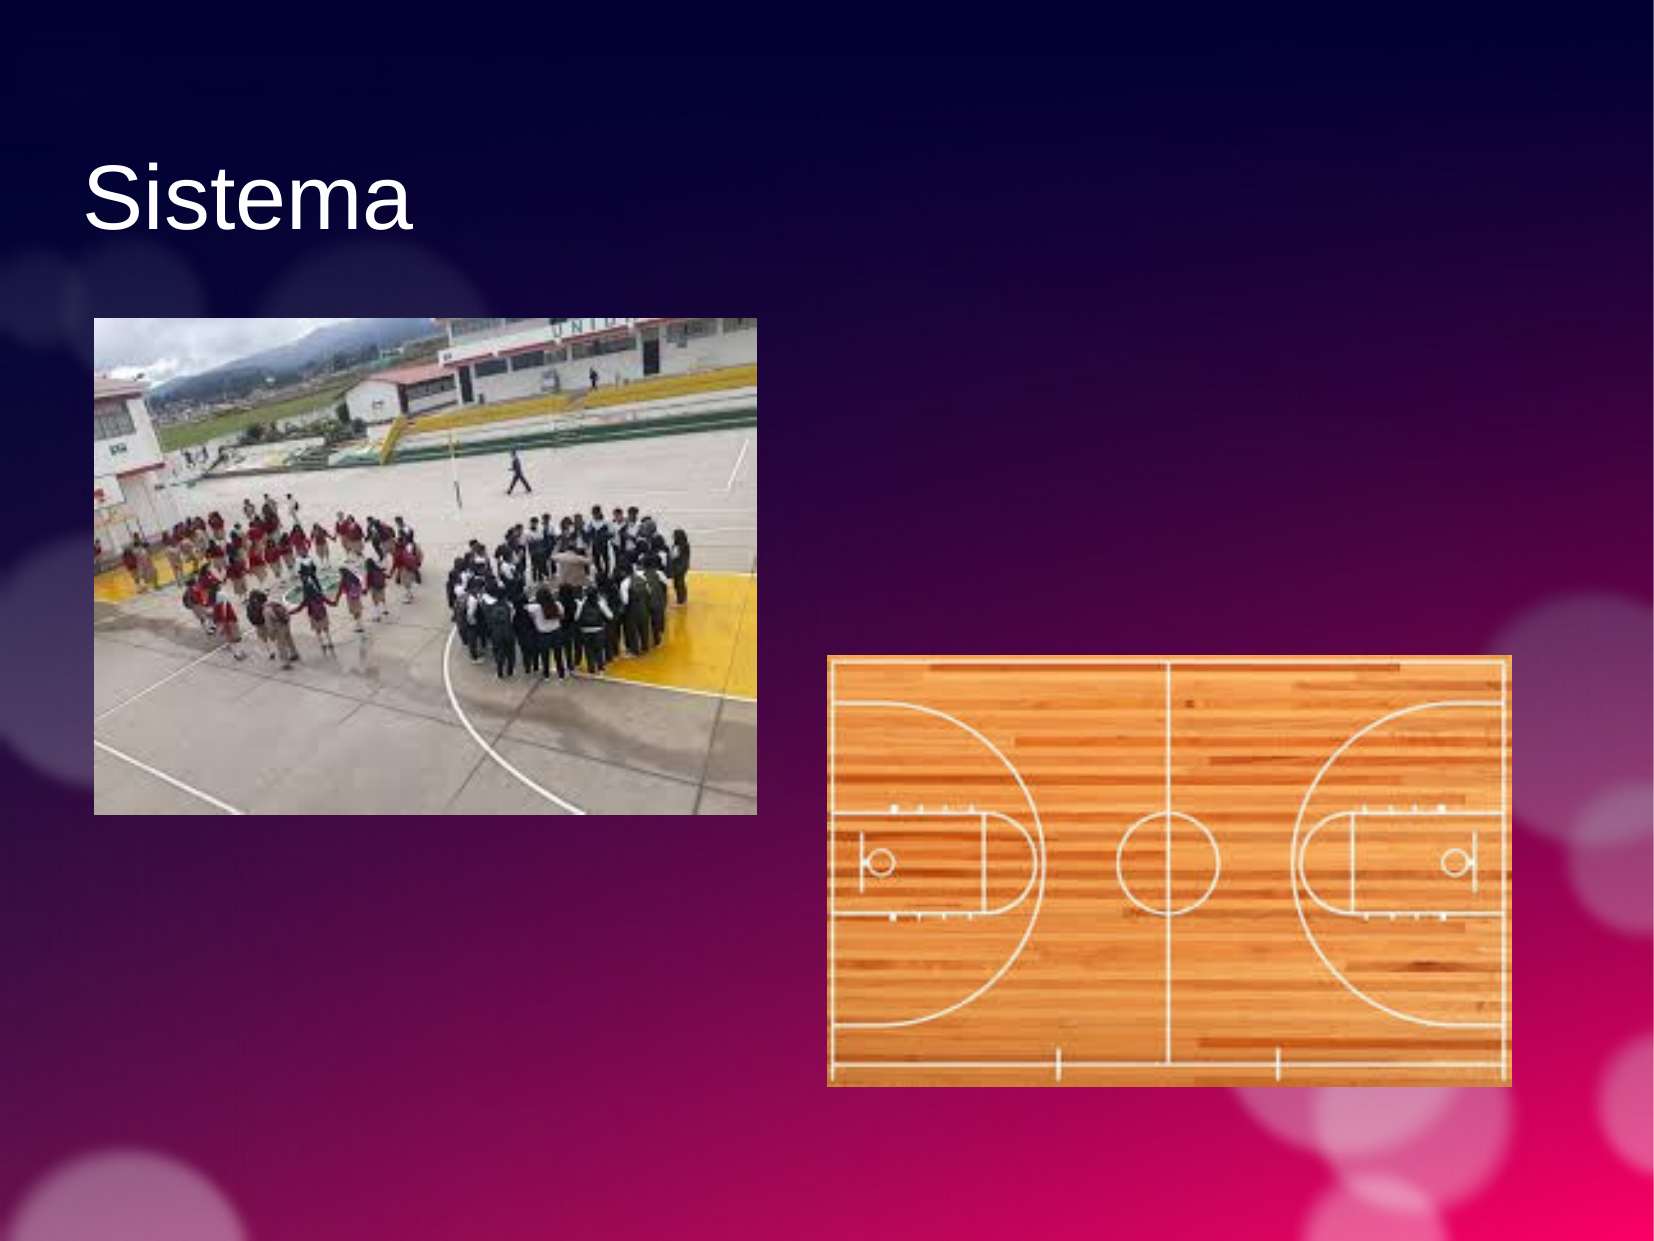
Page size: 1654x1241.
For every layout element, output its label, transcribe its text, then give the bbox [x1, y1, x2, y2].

picture [0, 0, 1654, 1241]
title Sistema [82, 94, 1571, 302]
